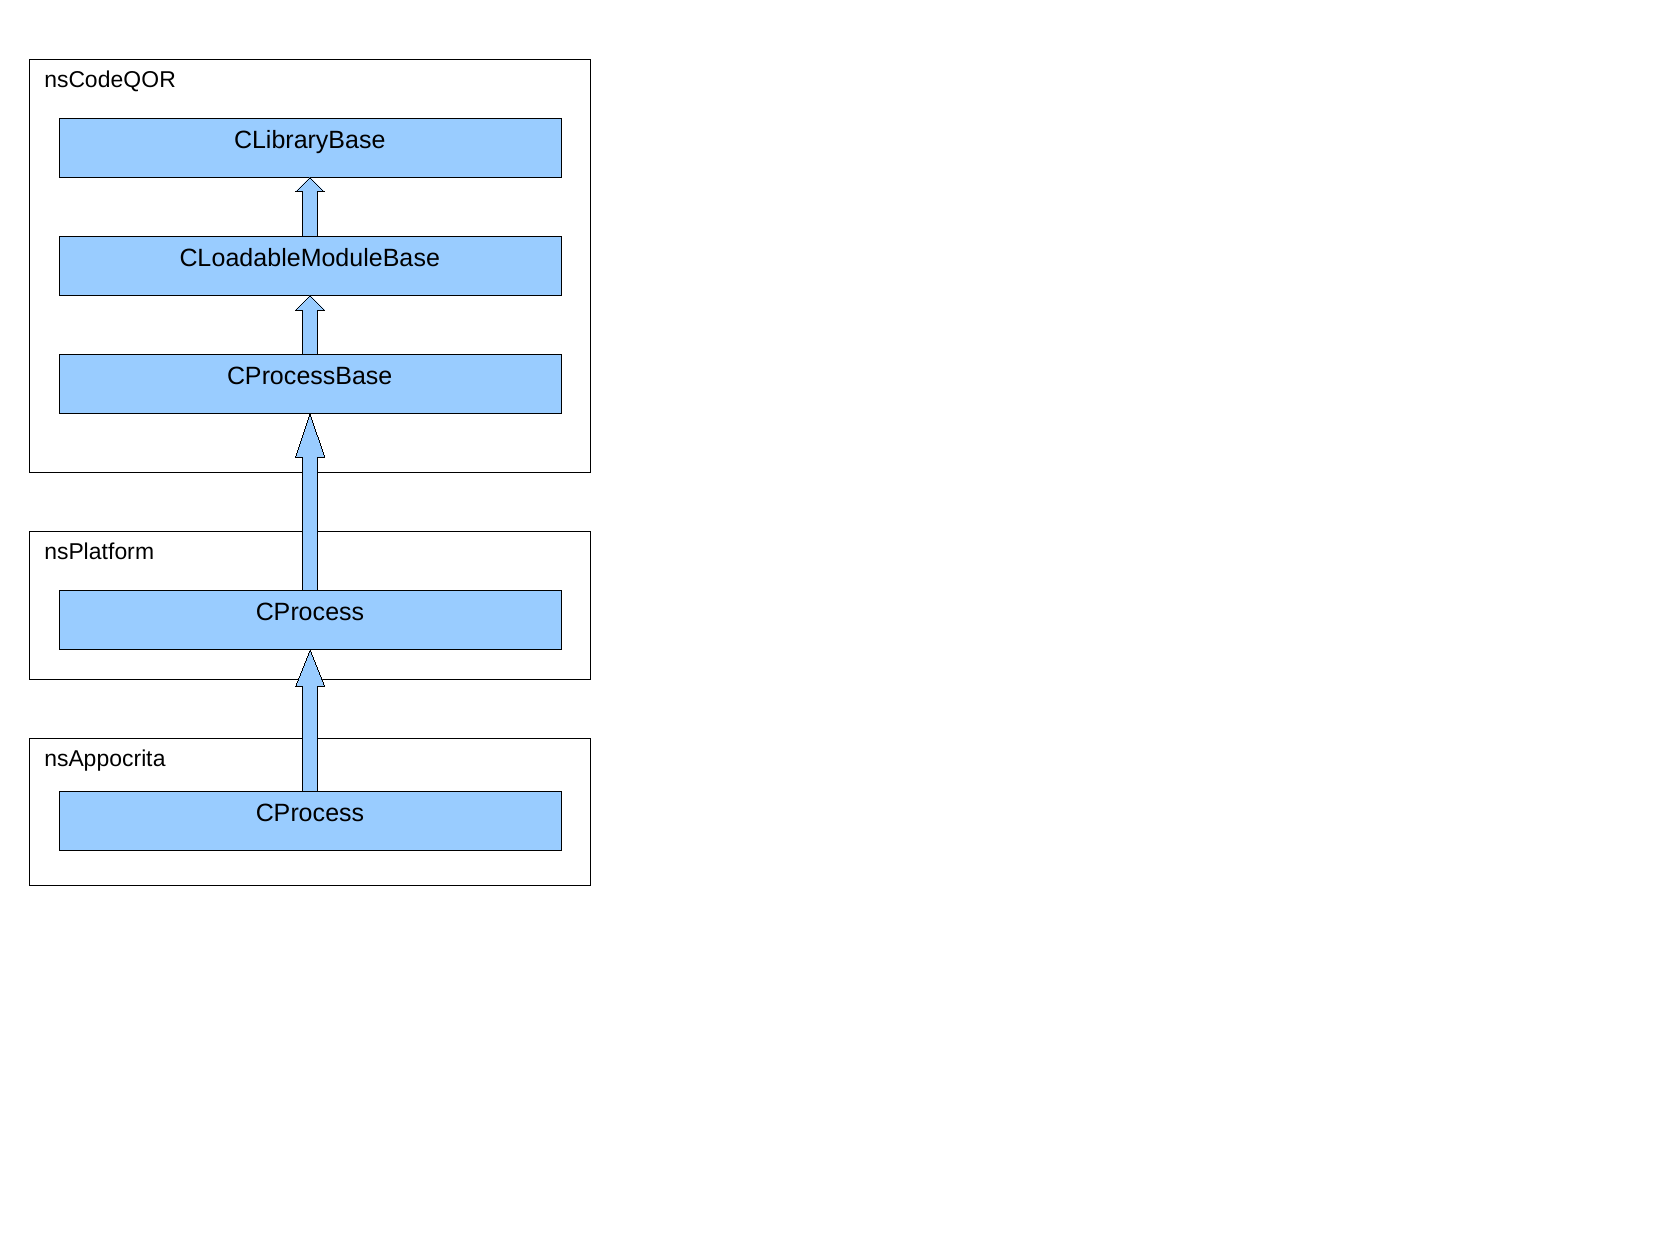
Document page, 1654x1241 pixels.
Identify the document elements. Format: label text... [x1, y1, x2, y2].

text_box [295, 649, 325, 791]
text_box CProcessBase [59, 354, 562, 414]
text_box nsPlatform [29, 531, 309, 680]
text_box CProcess [59, 791, 562, 851]
text_box [295, 177, 325, 237]
text_box [295, 295, 325, 355]
text_box nsAppocrita [29, 738, 591, 886]
text_box nsCodeQOR [29, 59, 591, 473]
text_box [295, 413, 325, 591]
text_box nsPlatform [311, 531, 591, 680]
text_box CLoadableModuleBase [59, 236, 562, 296]
text_box CProcess [59, 590, 562, 650]
text_box CLibraryBase [59, 118, 562, 178]
